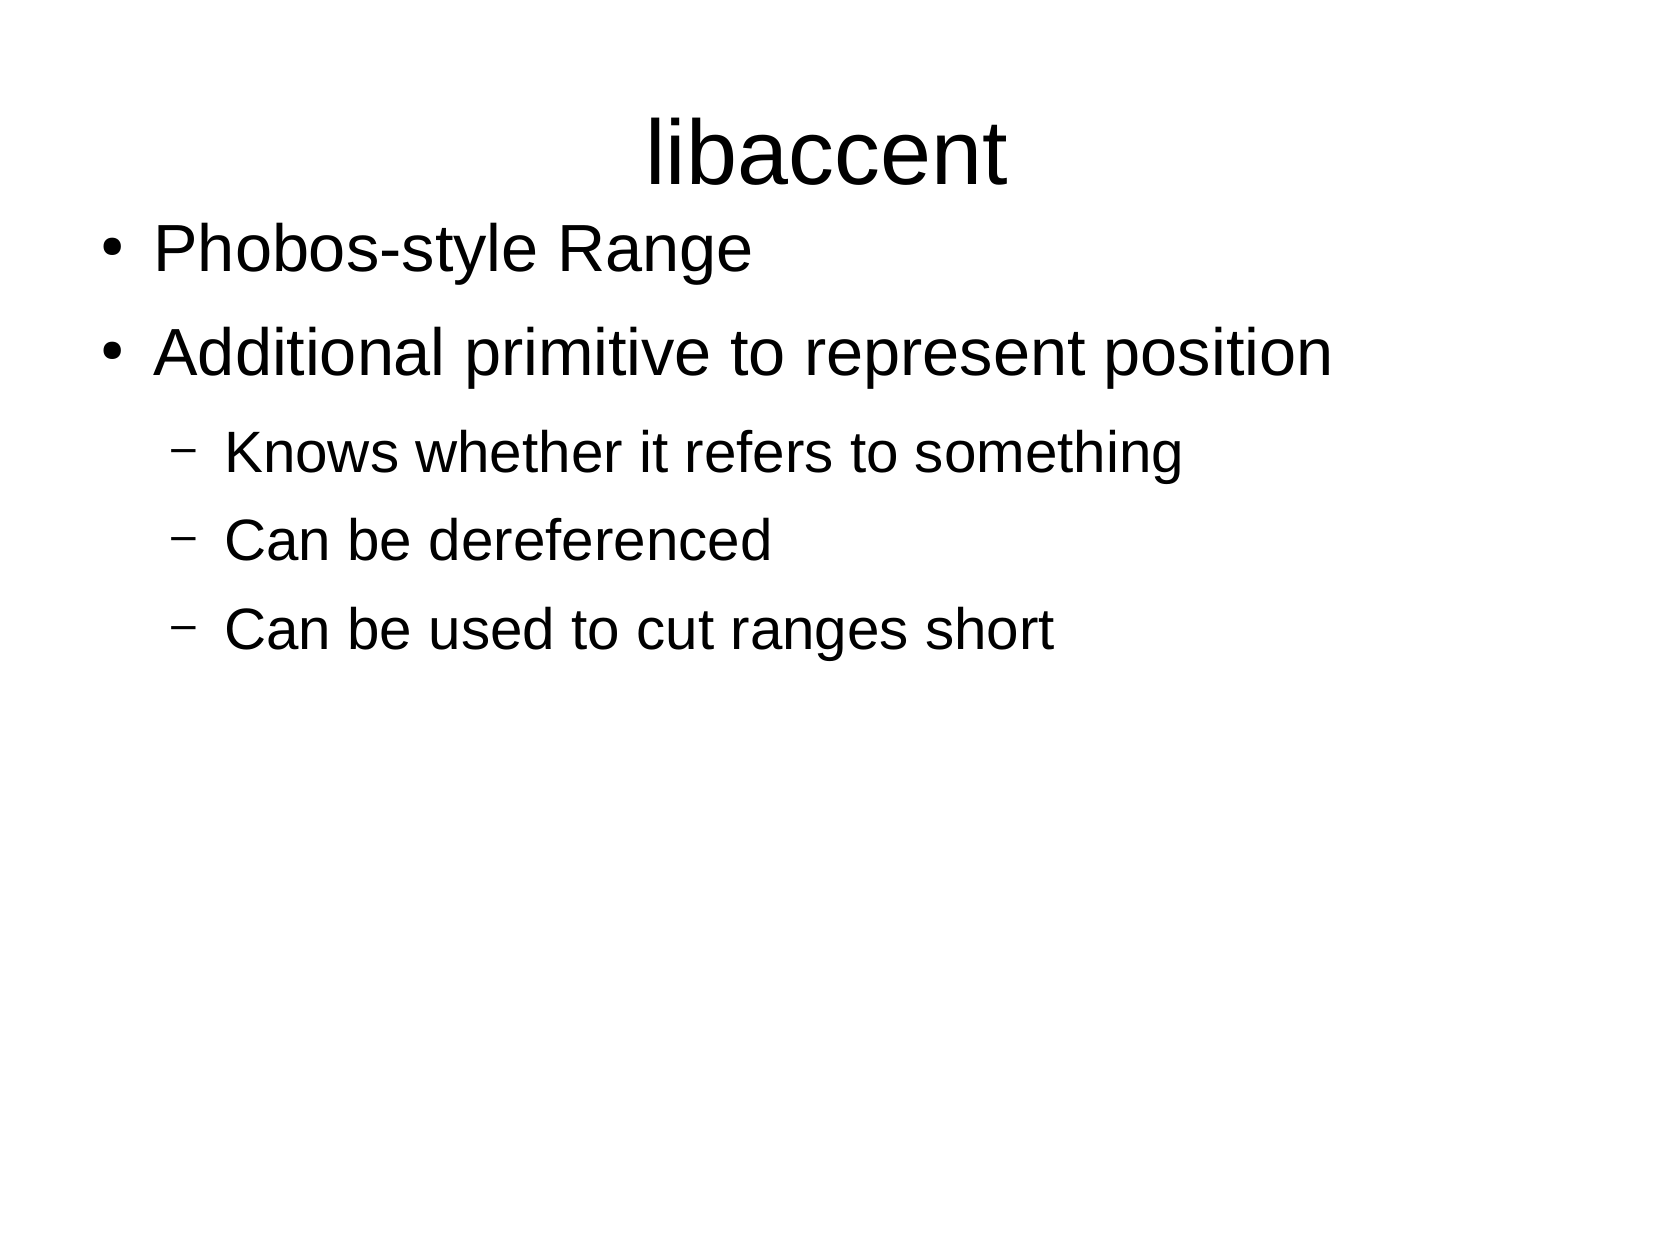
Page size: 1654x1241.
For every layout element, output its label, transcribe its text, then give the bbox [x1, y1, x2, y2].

title libaccent [82, 49, 1571, 210]
list Phobos-style Range Additional primitive to represent position Knows whether it refers to something Can be dereferenced Can be used to cut ranges short [82, 210, 1571, 931]
